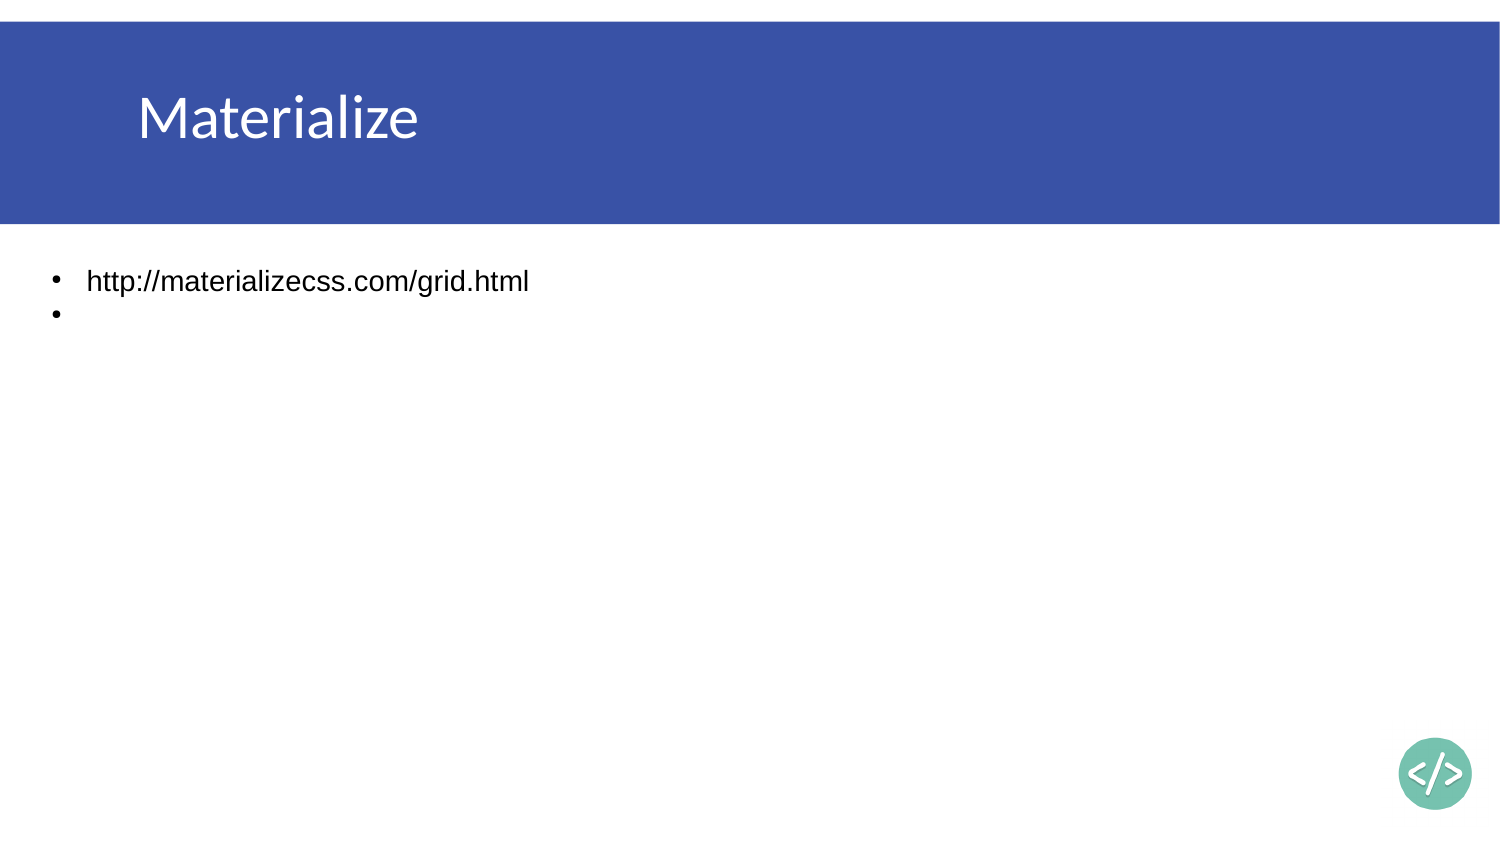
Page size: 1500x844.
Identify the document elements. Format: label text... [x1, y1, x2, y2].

text_box http://materializecss.com/grid.html [36, 247, 1389, 789]
picture [1381, 720, 1489, 827]
title Materialize [122, 72, 1500, 167]
